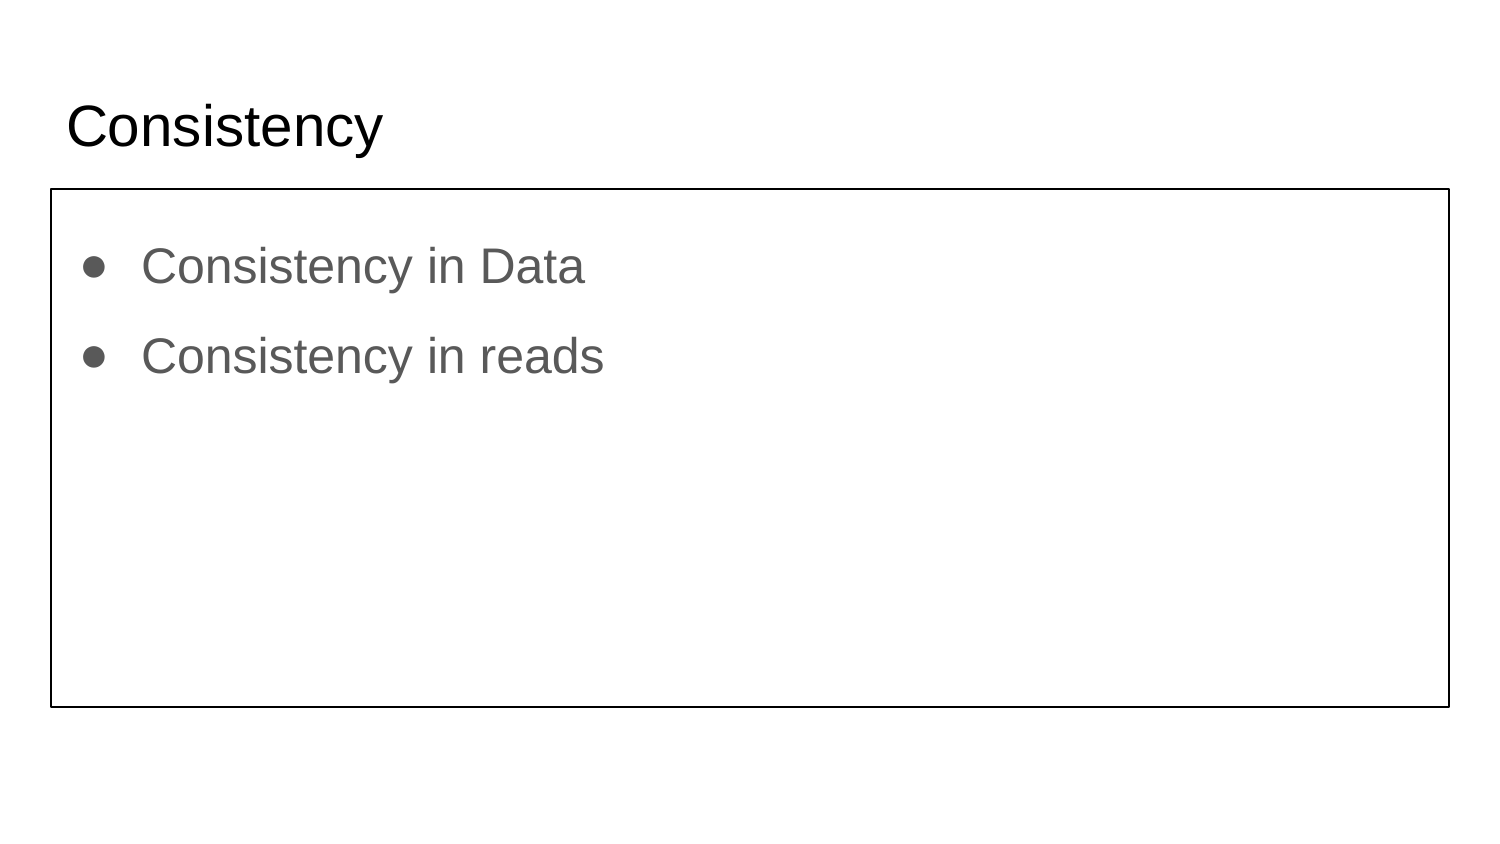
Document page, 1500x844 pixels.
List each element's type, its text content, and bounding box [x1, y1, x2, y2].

title Consistency [51, 72, 1449, 167]
list Consistency in Data Consistency in reads [51, 189, 1449, 708]
